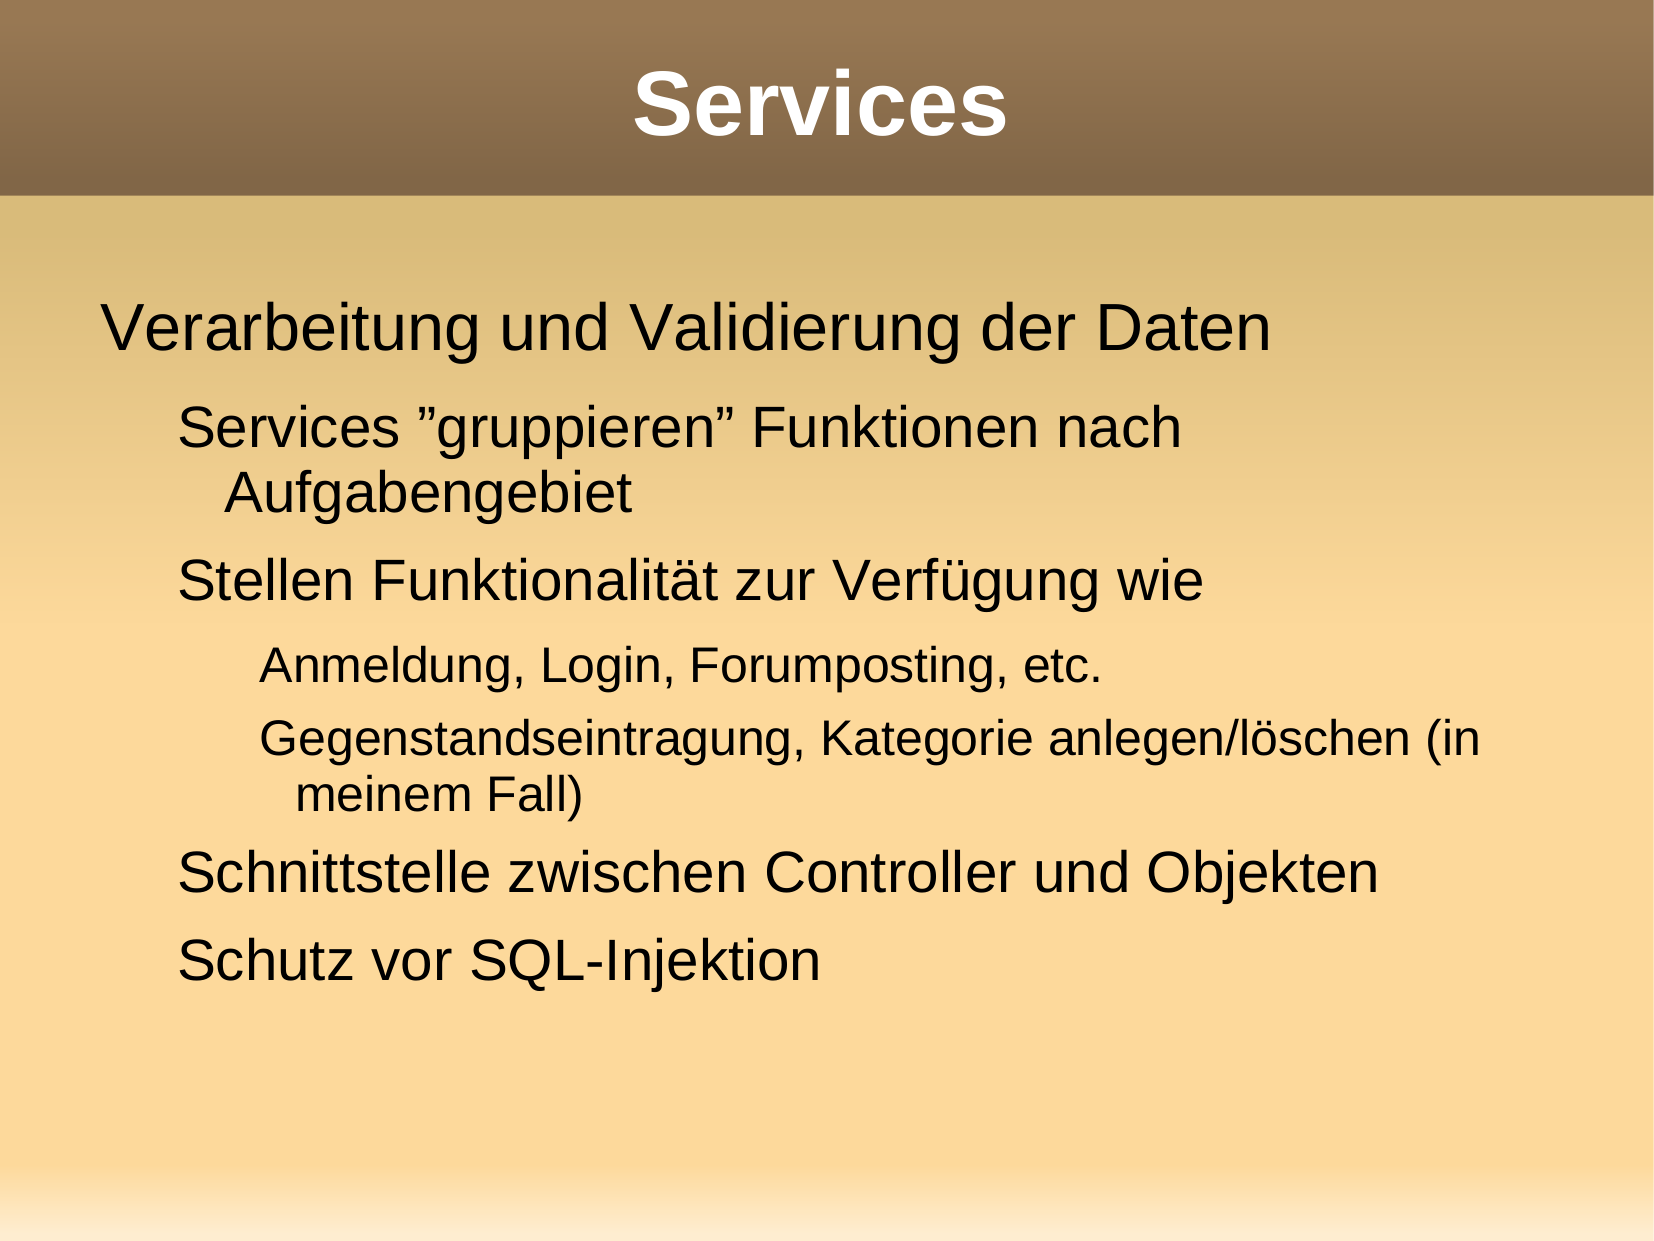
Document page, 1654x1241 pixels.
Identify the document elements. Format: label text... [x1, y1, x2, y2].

text_box [826, 708, 1359, 768]
list Verarbeitung und Validierung der Daten Services ”gruppieren” Funktionen nach Aufgabengebiet Stellen Funktionalität zur Verfügung wie Anmeldung, Login, Forumposting, etc. Gegenstandseintragung, Kategorie anlegen/löschen (in meinem Fall) Schnittstelle zwischen Controller und Objekten Schutz vor SQL-Injektion [82, 290, 1571, 1094]
picture [0, 0, 1654, 1241]
title Services [76, 7, 1565, 200]
